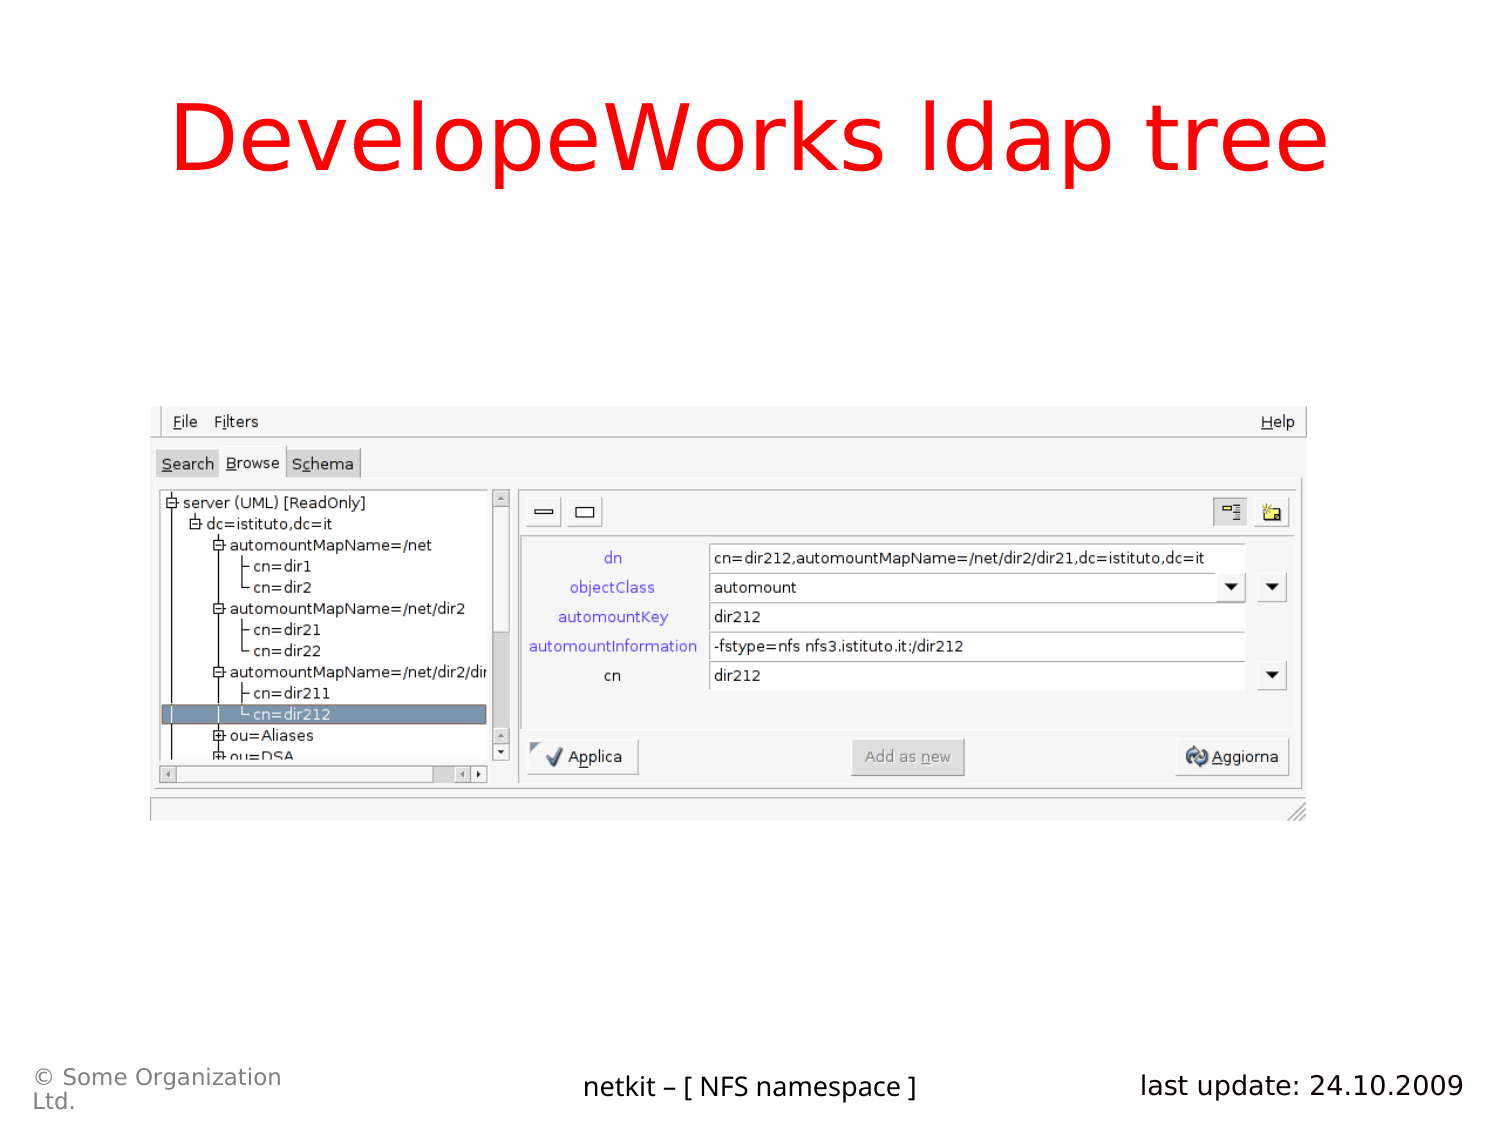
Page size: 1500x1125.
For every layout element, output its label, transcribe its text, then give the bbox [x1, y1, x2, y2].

title DevelopeWorks ldap tree [75, 21, 1426, 257]
chart [75, 262, 1426, 1006]
